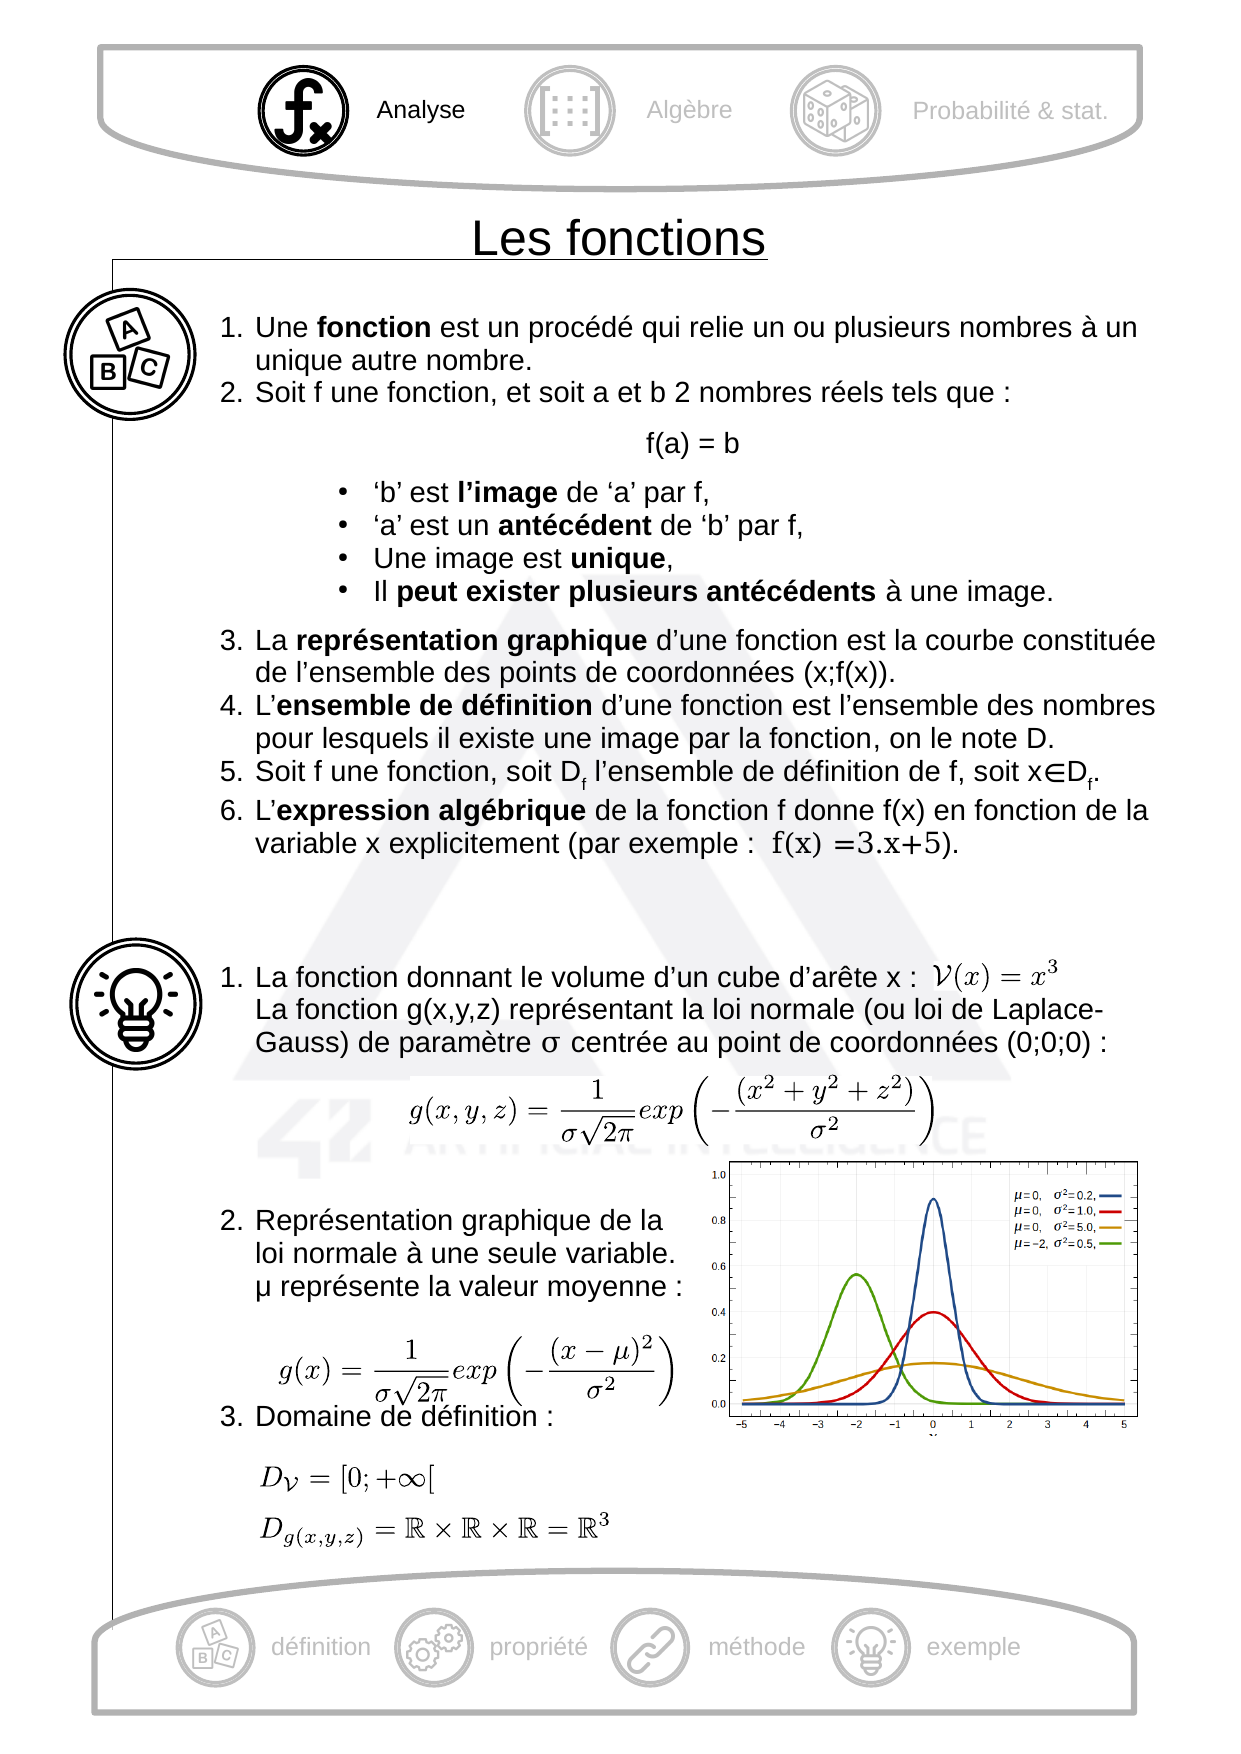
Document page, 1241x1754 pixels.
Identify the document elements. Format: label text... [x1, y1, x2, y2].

picture [270, 78, 336, 144]
text_box [933, 959, 1058, 993]
text_box [65, 289, 196, 420]
text_box Analyse [361, 88, 490, 146]
text_box [94, 1570, 1134, 1713]
text_box [409, 1074, 934, 1146]
picture [88, 307, 172, 390]
text_box La fonction donnant le volume d’un cube d’arête x : La fonction g(x,y,z) représentant la loi normale (ou loi de Laplace-Gauss) de paramètre σ centrée au point de coordonnées (0;0;0) : Représentation graphique de la loi normale à une seule variable. μ représente la valeur moyenne : Domaine de définition : [205, 953, 1182, 1565]
text_box [259, 1511, 609, 1548]
text_box [278, 1334, 674, 1407]
text_box Une fonction est un procédé qui relie un ou plusieurs nombres à un unique autre nombre. Soit f une fonction, et soit a et b 2 nombres réels tels que : f(a) = b La représentation graphique d’une fonction est la courbe constituée de l’ensemble des points de coordonnées (x;f(x)). L’ensemble de définition d’une fonction est l’ensemble des nombres pour lesquels il existe une image par la fonction, on le note D. Soit f une fonction, soit Df l’ensemble de définition de f, soit x∈Df. L’expression algébrique de la fonction f donne f(x) en fonction de la variable x explicitement (par exemple : f(x) =3.x+5). [204, 303, 1182, 916]
picture [94, 968, 178, 1052]
text_box Les fonctions [456, 203, 784, 274]
picture [59, 59, 1182, 1695]
text_box [100, 47, 1140, 190]
text_box [70, 939, 201, 1070]
text_box [259, 1464, 434, 1494]
text_box ‘b’ est l’image de ‘a’ par f, ‘a’ est un antécédent de ‘b’ par f, Une image est unique, Il peut exister plusieurs antécédents à une image. [323, 468, 1146, 648]
picture [708, 1157, 1148, 1437]
